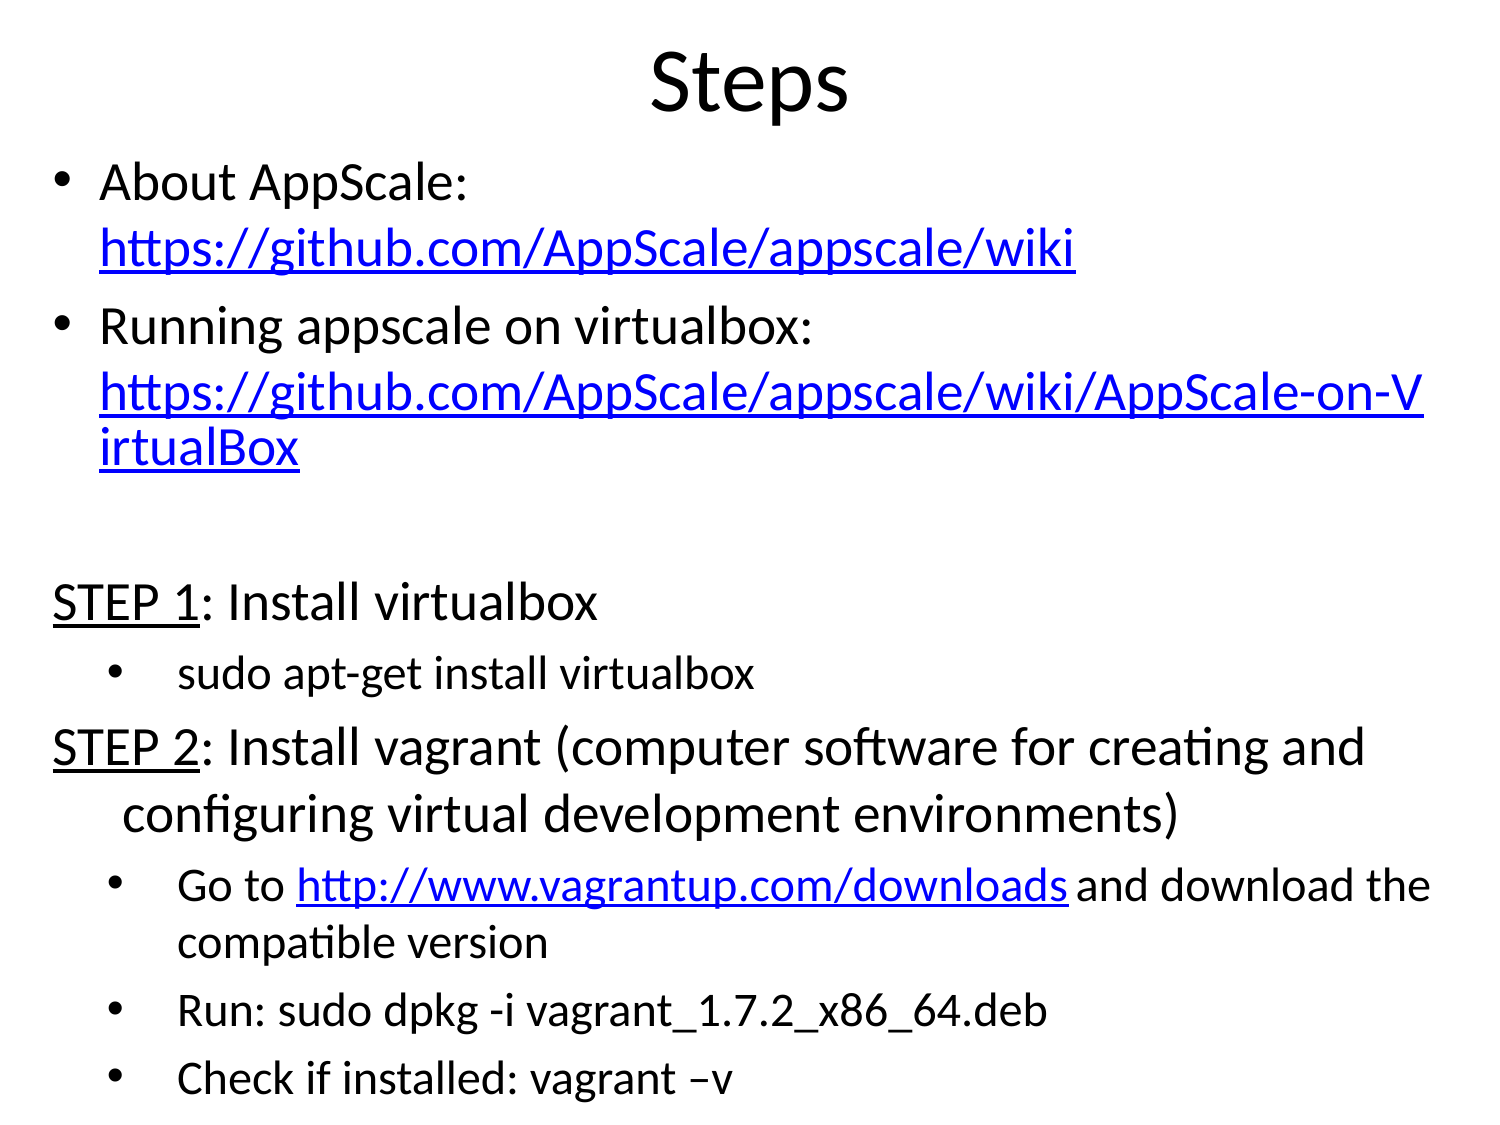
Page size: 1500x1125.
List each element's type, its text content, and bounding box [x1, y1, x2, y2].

list About AppScale: https://github.com/AppScale/appscale/wiki Running appscale on virtualbox: https://github.com/AppScale/appscale/wiki/AppScale-on-VirtualBox STEP 1: Install virtualbox sudo apt-get install virtualbox STEP 2: Install vagrant (computer software for creating and configuring virtual development environments) Go to http://www.vagrantup.com/downloads and download the compatible version Run: sudo dpkg -i vagrant_1.7.2_x86_64.deb Check if installed: vagrant –v [37, 137, 1450, 1063]
title Steps [75, 0, 1425, 137]
